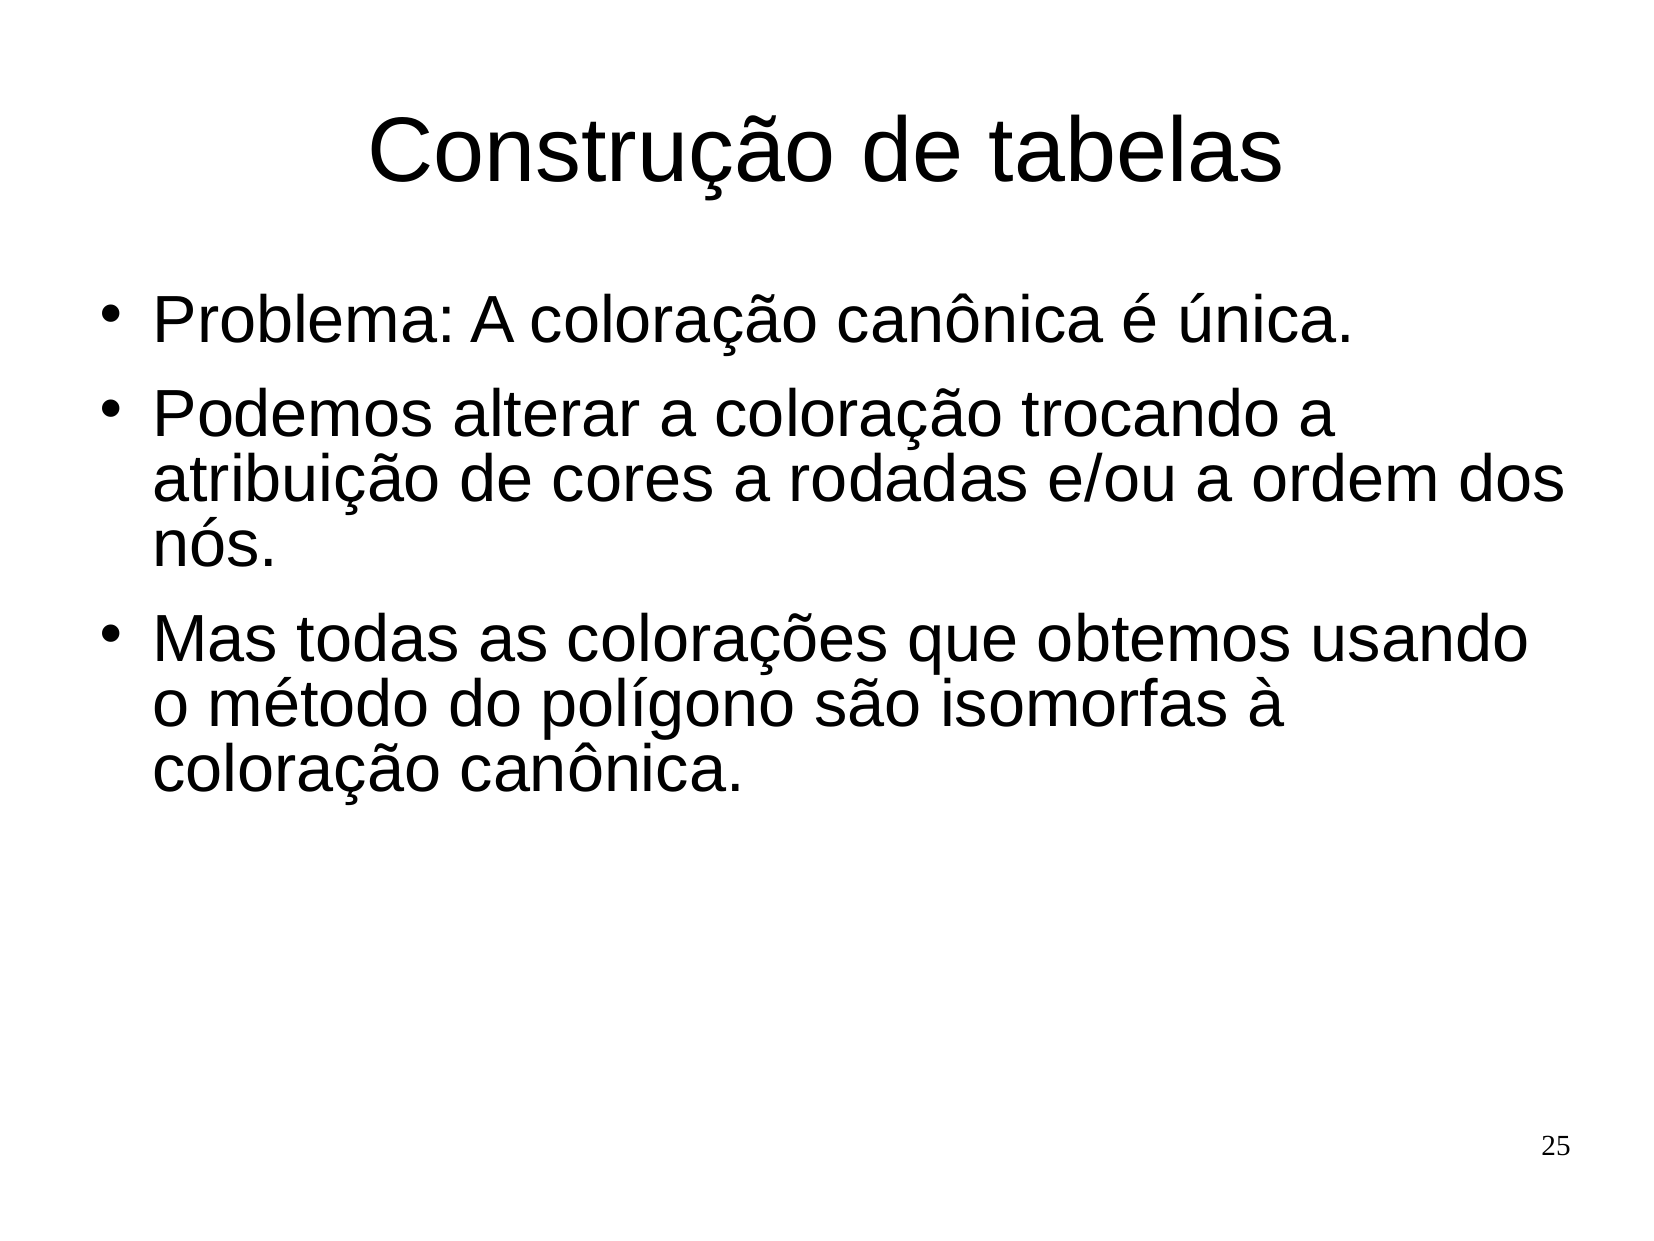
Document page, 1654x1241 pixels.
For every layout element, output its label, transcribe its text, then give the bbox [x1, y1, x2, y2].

title Construção de tabelas [82, 56, 1571, 249]
list Problema: A coloração canônica é única. Podemos alterar a coloração trocando a atribuição de cores a rodadas e/ou a ordem dos nós. Mas todas as colorações que obtemos usando o método do polígono são isomorfas à coloração canônica. [82, 290, 1571, 1094]
